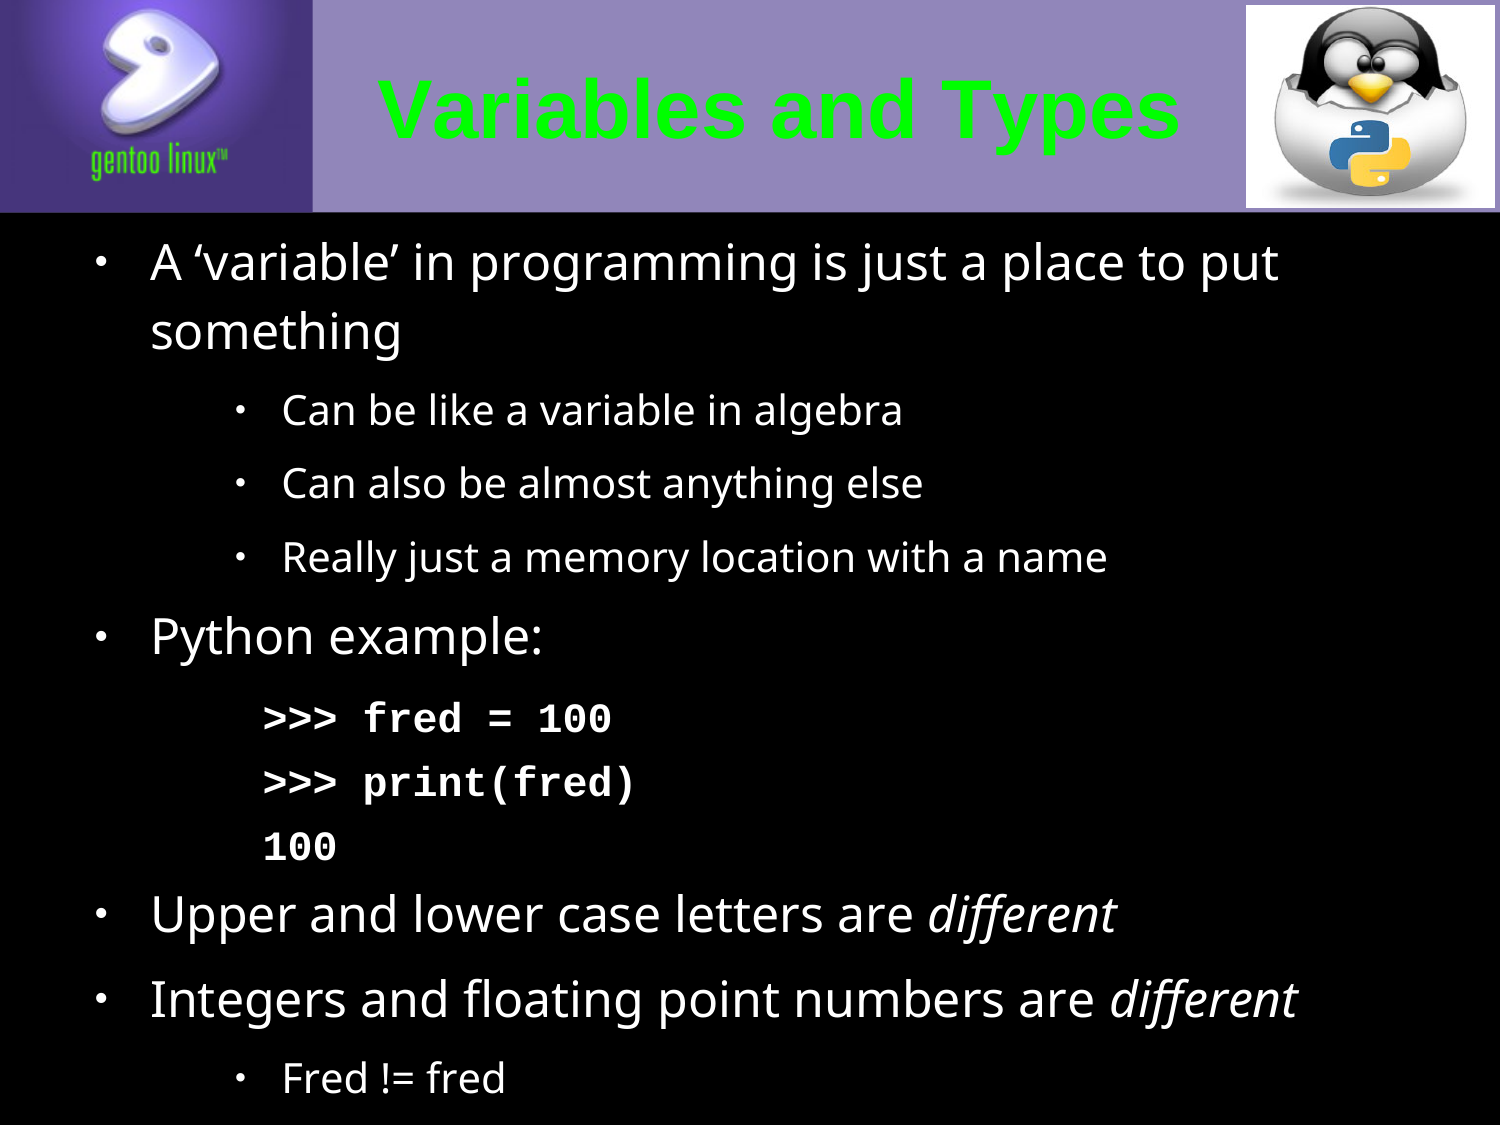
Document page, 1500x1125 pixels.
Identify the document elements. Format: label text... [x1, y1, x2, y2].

list A ‘variable’ in programming is just a place to put something Can be like a variable in algebra Can also be almost anything else Really just a memory location with a name Python example: >>> fred = 100 >>> print(fred) 100 Upper and lower case letters are different Integers and floating point numbers are different Fred != fred 2 and 2.0 are different types [37, 227, 1467, 1090]
title Variables and Types [324, 12, 1235, 201]
picture [1246, 5, 1495, 208]
picture [0, 0, 302, 184]
